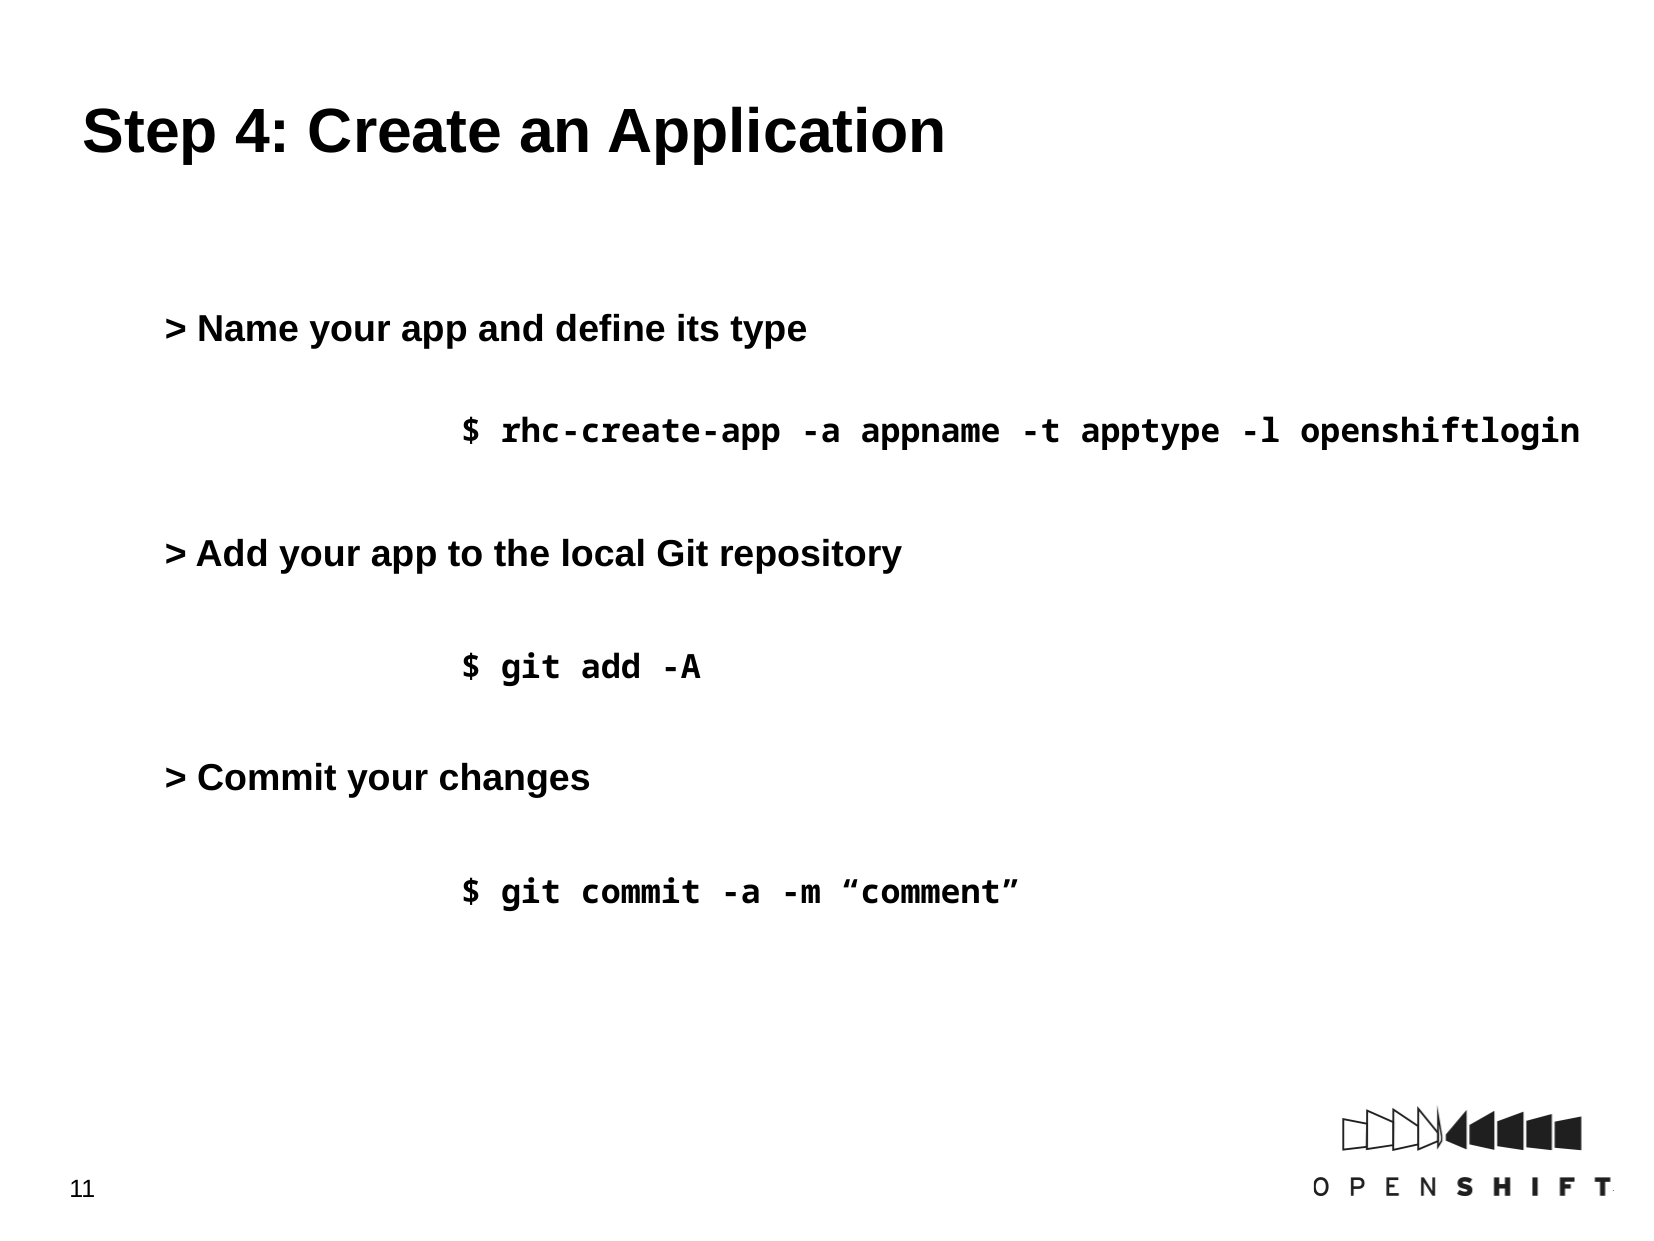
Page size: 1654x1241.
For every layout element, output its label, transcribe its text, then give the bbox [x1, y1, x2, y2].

text_box > Name your app and define its type [150, 300, 823, 357]
title Step 4: Create an Application [82, 37, 1571, 226]
text_box > Commit your changes [150, 749, 606, 807]
text_box > Add your app to the local Git repository [150, 525, 919, 582]
text_box $ rhc-create-app -a appname -t apptype -l openshiftlogin [446, 399, 1595, 453]
text_box $ git commit -a -m “comment” [446, 860, 1036, 914]
text_box $ git add -A [446, 635, 716, 689]
picture [1313, 1104, 1614, 1200]
